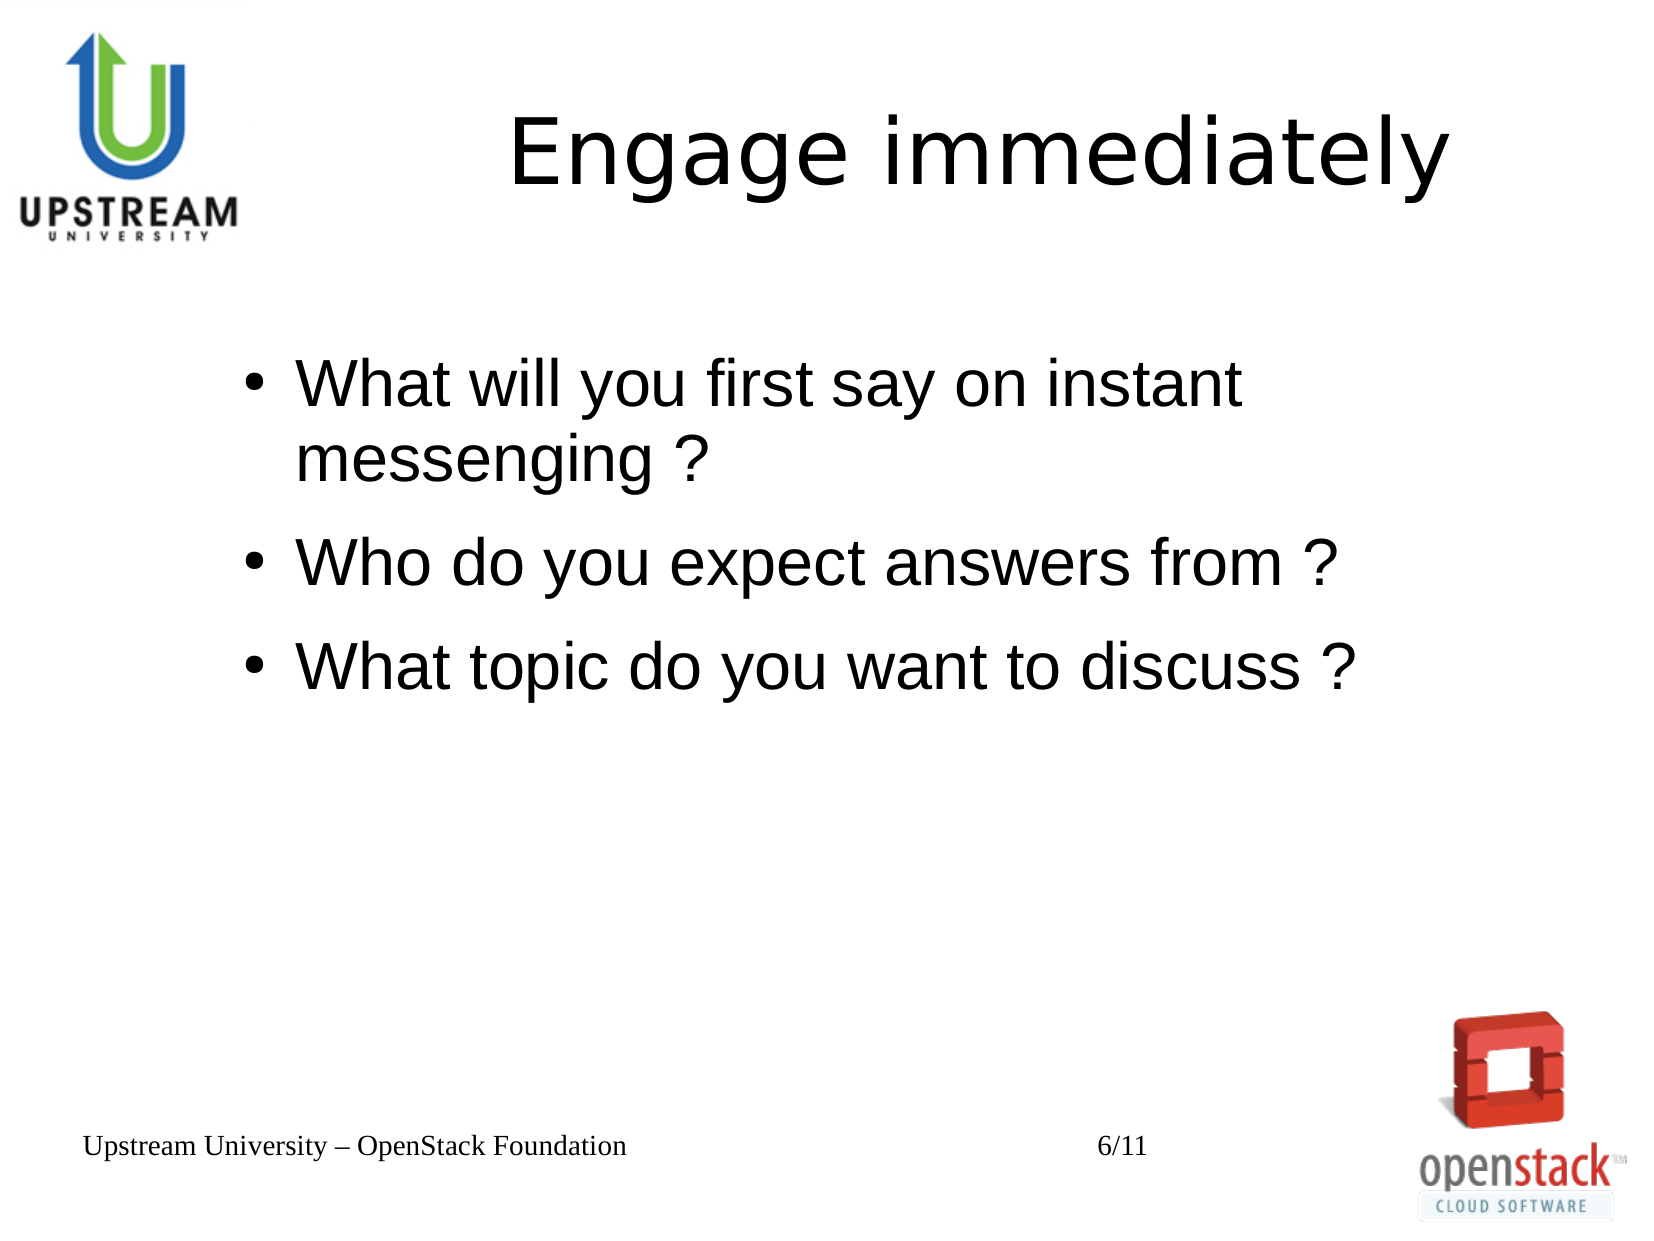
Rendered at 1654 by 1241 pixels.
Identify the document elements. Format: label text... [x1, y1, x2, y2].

picture [1385, 983, 1654, 1241]
title Engage immediately [390, 49, 1571, 257]
picture [0, 0, 252, 269]
list What will you first say on instant messenging ? Who do you expect answers from ? What topic do you want to discuss ? [225, 345, 1471, 1066]
